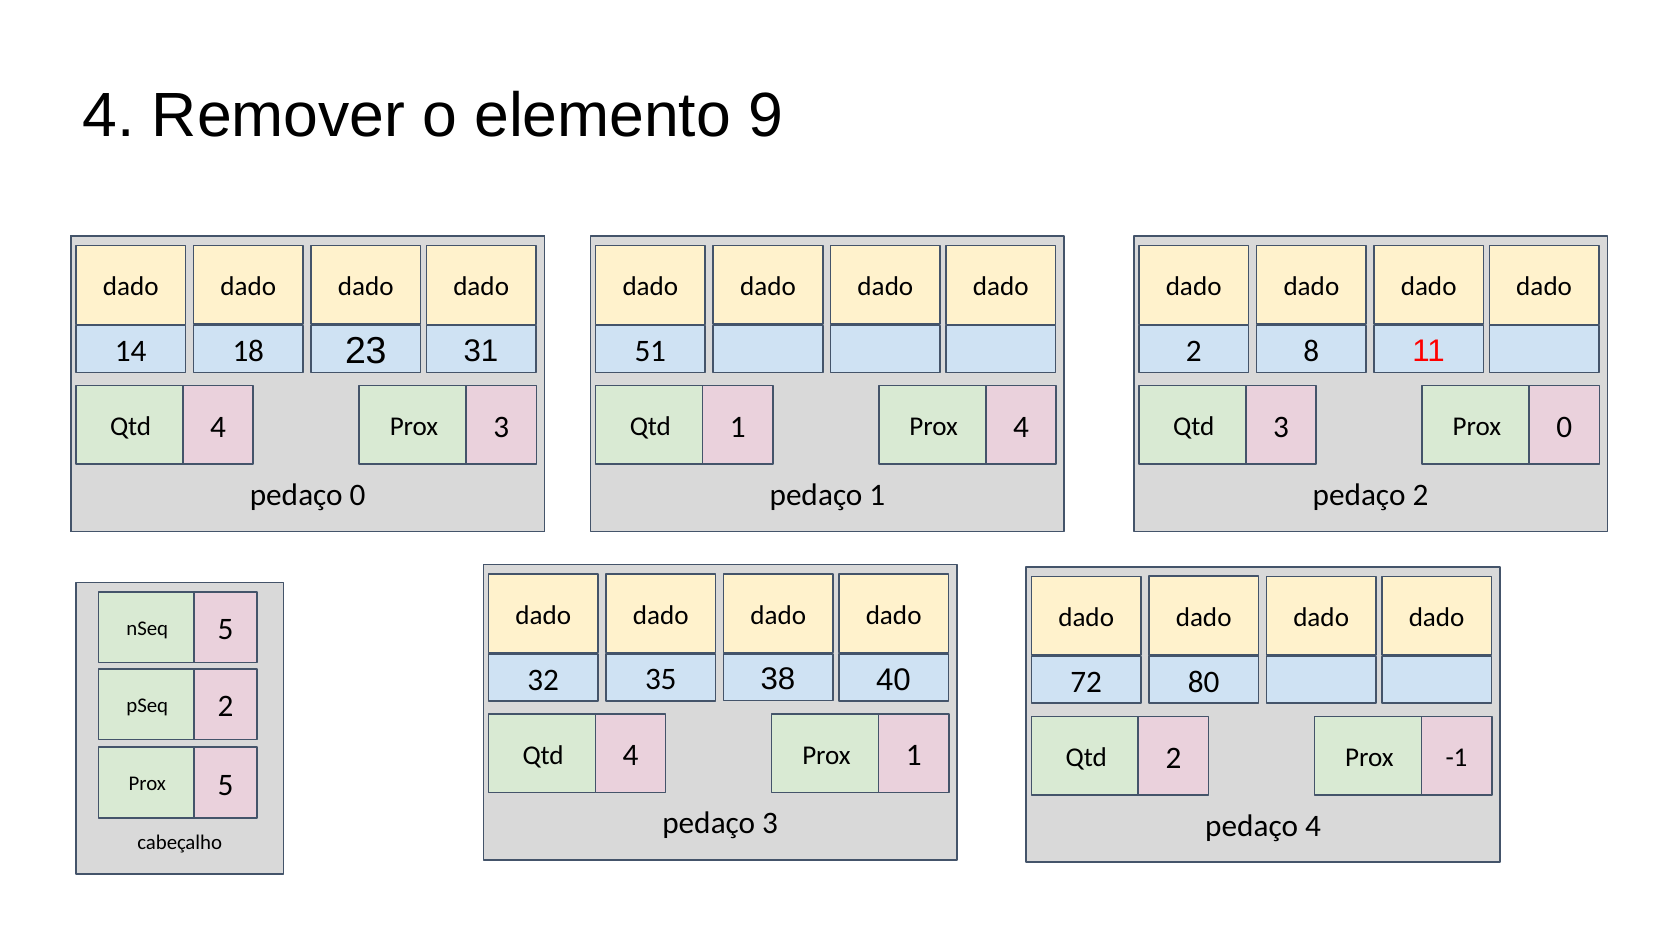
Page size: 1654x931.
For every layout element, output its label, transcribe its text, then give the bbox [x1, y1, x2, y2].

text_box pedaço 3 [483, 564, 957, 860]
text_box 4 [182, 385, 254, 465]
text_box Qtd [1138, 385, 1245, 465]
text_box 72 [1031, 656, 1141, 704]
text_box Prox [1314, 716, 1421, 795]
text_box [713, 325, 823, 373]
text_box pedaço 2 [1133, 236, 1608, 532]
text_box 5 [193, 747, 257, 818]
text_box -1 [1421, 716, 1492, 795]
text_box dado [946, 245, 1056, 325]
text_box 3 [466, 385, 537, 465]
text_box 2 [1138, 325, 1249, 373]
text_box Prox [359, 385, 466, 465]
text_box dado [595, 245, 706, 325]
text_box dado [310, 245, 421, 325]
text_box dado [1381, 576, 1492, 656]
text_box 14 [75, 325, 186, 373]
text_box 11 [1373, 325, 1484, 373]
text_box dado [75, 245, 186, 325]
text_box Prox [1422, 385, 1529, 465]
text_box 1 [702, 385, 773, 465]
text_box pSeq [98, 668, 193, 740]
text_box 2 [193, 668, 257, 740]
text_box 4 [985, 385, 1057, 465]
text_box 31 [426, 325, 536, 373]
text_box dado [1373, 245, 1484, 325]
text_box dado [1266, 576, 1376, 655]
text_box dado [488, 574, 598, 653]
text_box Prox [878, 385, 985, 465]
text_box Prox [98, 747, 193, 818]
text_box 1 [878, 713, 949, 793]
text_box dado [1148, 576, 1259, 655]
text_box [1489, 325, 1599, 373]
text_box 5 [193, 591, 257, 663]
text_box pedaço 0 [70, 236, 545, 532]
text_box dado [1256, 245, 1367, 325]
text_box [946, 325, 1056, 373]
text_box nSeq [98, 591, 193, 663]
text_box dado [723, 574, 833, 653]
text_box pedaço 1 [590, 236, 1065, 532]
text_box dado [426, 245, 536, 325]
text_box cabeçalho [76, 582, 284, 875]
title 4. Remover o elemento 9 [82, 37, 1571, 193]
text_box 0 [1529, 385, 1600, 465]
text_box pedaço 4 [1026, 566, 1500, 863]
text_box 35 [605, 653, 716, 701]
text_box 18 [193, 325, 304, 373]
text_box dado [1489, 245, 1599, 325]
text_box Qtd [488, 713, 595, 793]
text_box [830, 325, 941, 373]
text_box Prox [771, 713, 878, 793]
text_box 4 [595, 713, 666, 793]
text_box [1266, 656, 1376, 704]
text_box dado [605, 573, 716, 653]
text_box dado [1031, 576, 1141, 656]
text_box 38 [723, 653, 833, 701]
text_box 32 [488, 654, 598, 701]
text_box 8 [1256, 325, 1367, 373]
text_box Qtd [1031, 716, 1138, 795]
text_box Qtd [595, 385, 702, 465]
text_box 2 [1138, 716, 1209, 795]
text_box Qtd [75, 385, 182, 465]
text_box dado [830, 245, 941, 325]
text_box 40 [838, 654, 949, 701]
text_box 80 [1148, 656, 1259, 704]
text_box dado [1138, 245, 1249, 325]
text_box 51 [595, 325, 706, 373]
text_box [1381, 656, 1492, 704]
text_box 23 [310, 325, 421, 373]
text_box dado [193, 245, 304, 325]
text_box 3 [1245, 385, 1317, 465]
text_box dado [838, 574, 949, 653]
text_box dado [713, 245, 823, 325]
